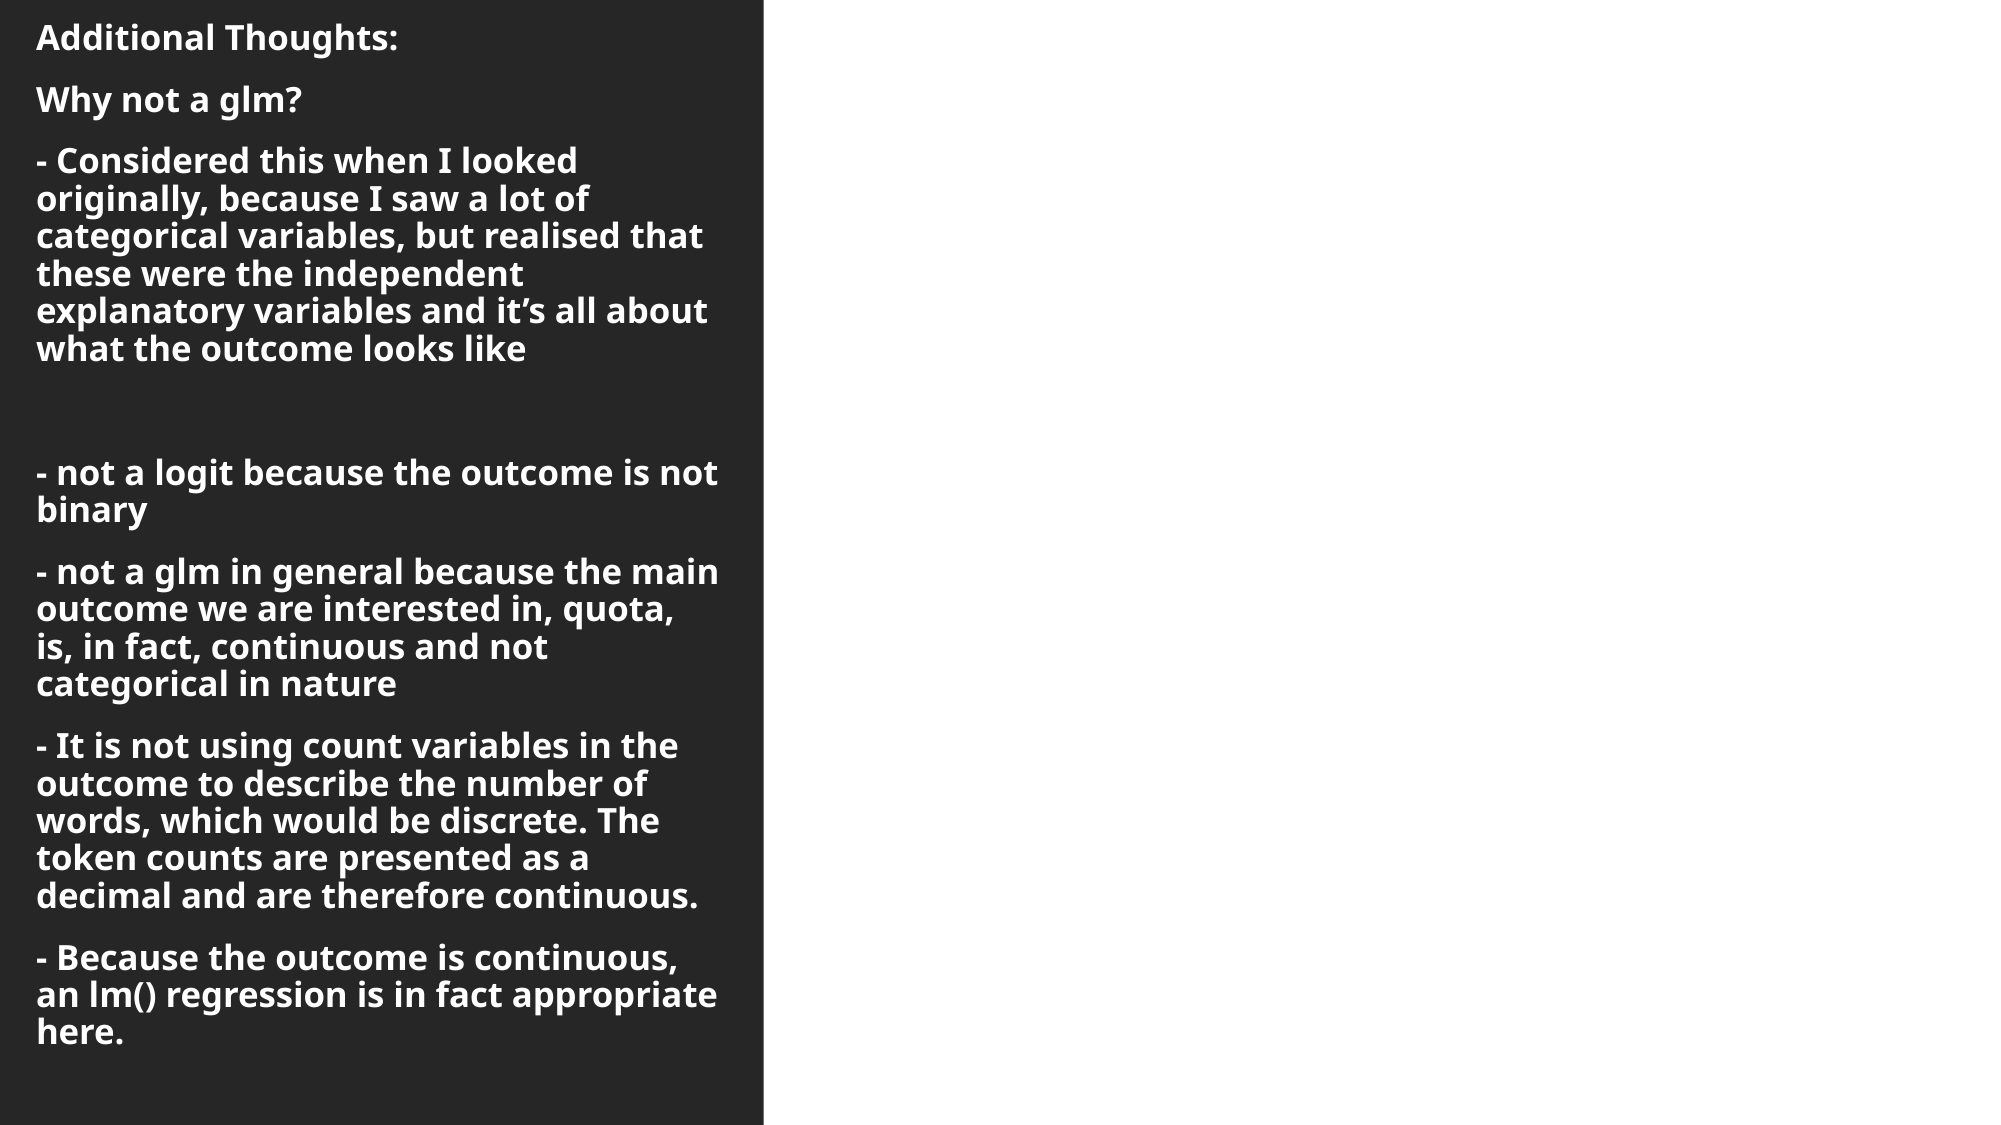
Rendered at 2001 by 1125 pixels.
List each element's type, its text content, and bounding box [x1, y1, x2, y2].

list Additional Thoughts: Why not a glm? - Considered this when I looked originally, because I saw a lot of categorical variables, but realised that these were the independent explanatory variables and it’s all about what the outcome looks like - not a logit because the outcome is not binary - not a glm in general because the main outcome we are interested in, quota, is, in fact, continuous and not categorical in nature - It is not using count variables in the outcome to describe the number of words, which would be discrete. The token counts are presented as a decimal and are therefore continuous. - Because the outcome is continuous, an lm() regression is in fact appropriate here. [21, 12, 736, 1067]
